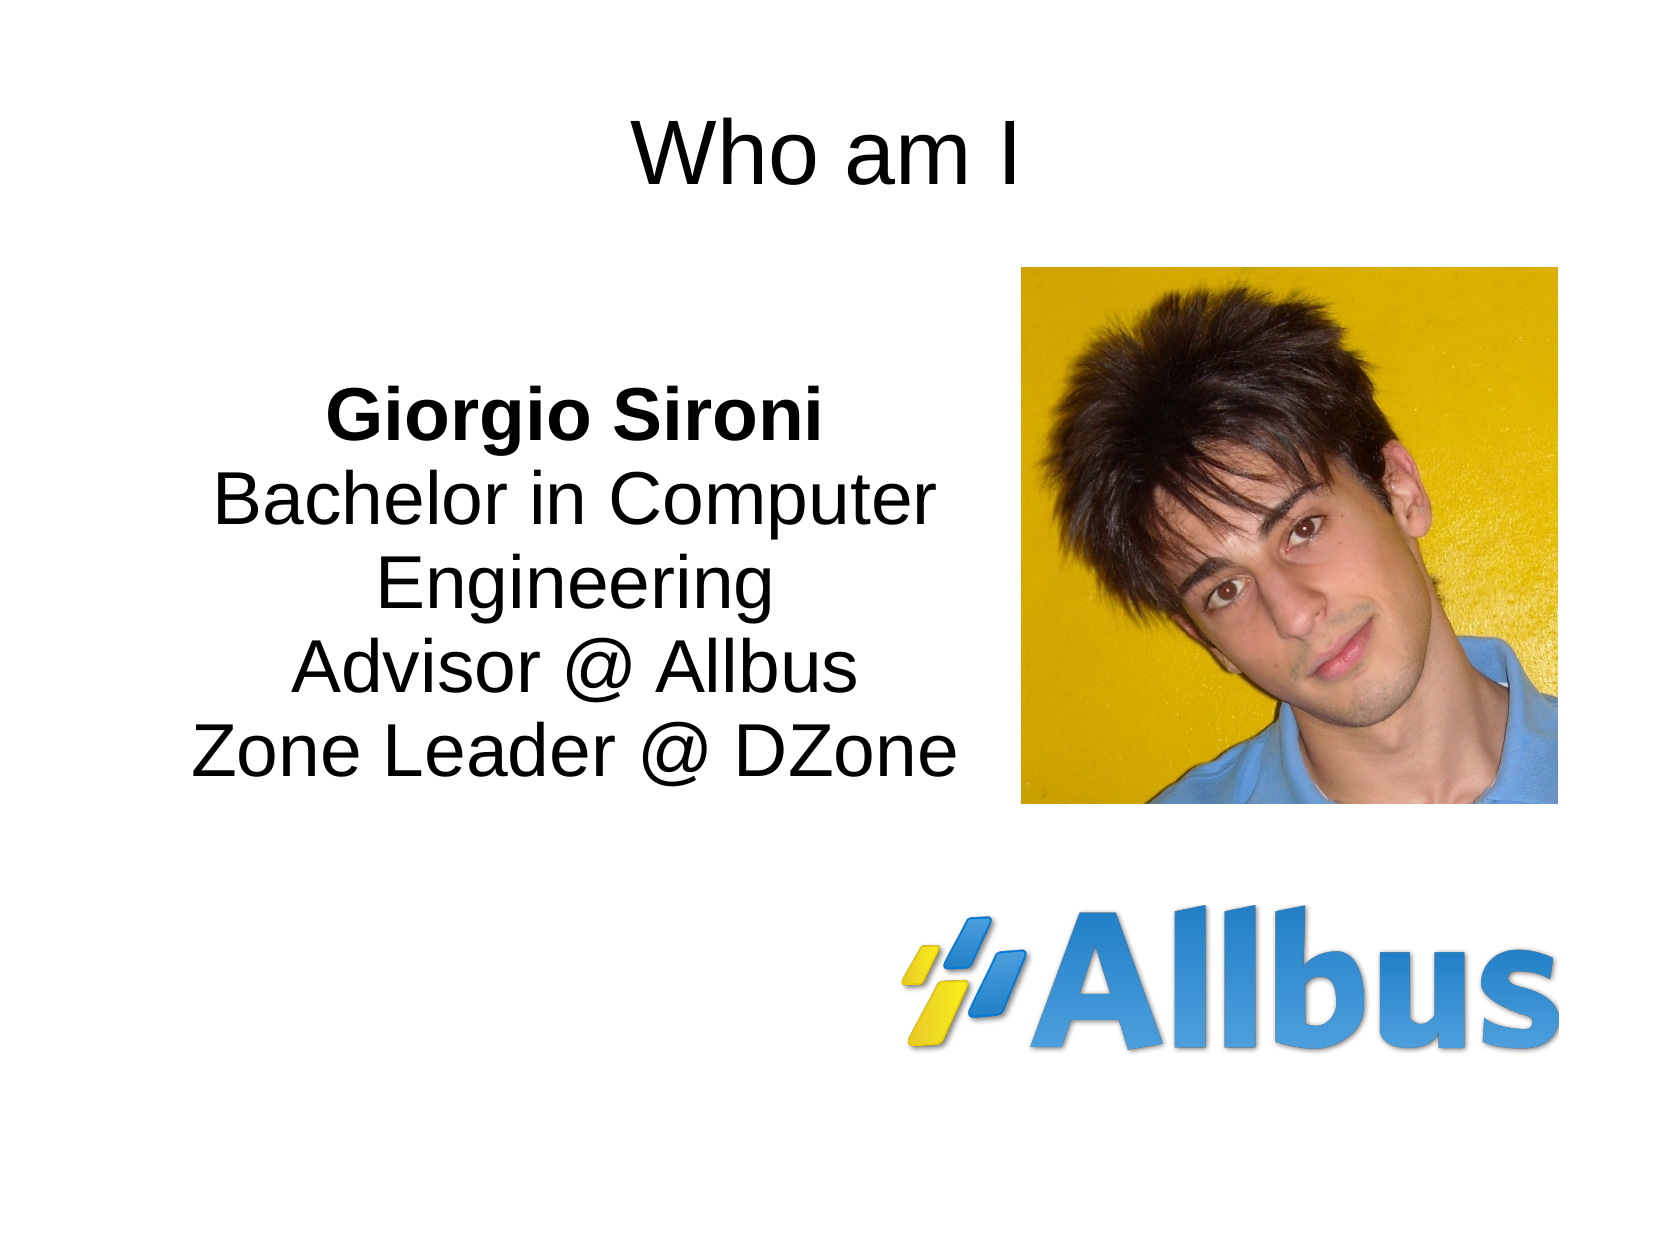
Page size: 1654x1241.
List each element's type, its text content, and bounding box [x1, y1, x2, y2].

title Who am I [82, 49, 1571, 257]
picture [896, 905, 1559, 1057]
subtitle Giorgio Sironi Bachelor in Computer Engineering Advisor @ Allbus Zone Leader @ DZone [178, 290, 972, 876]
picture [1021, 267, 1558, 804]
